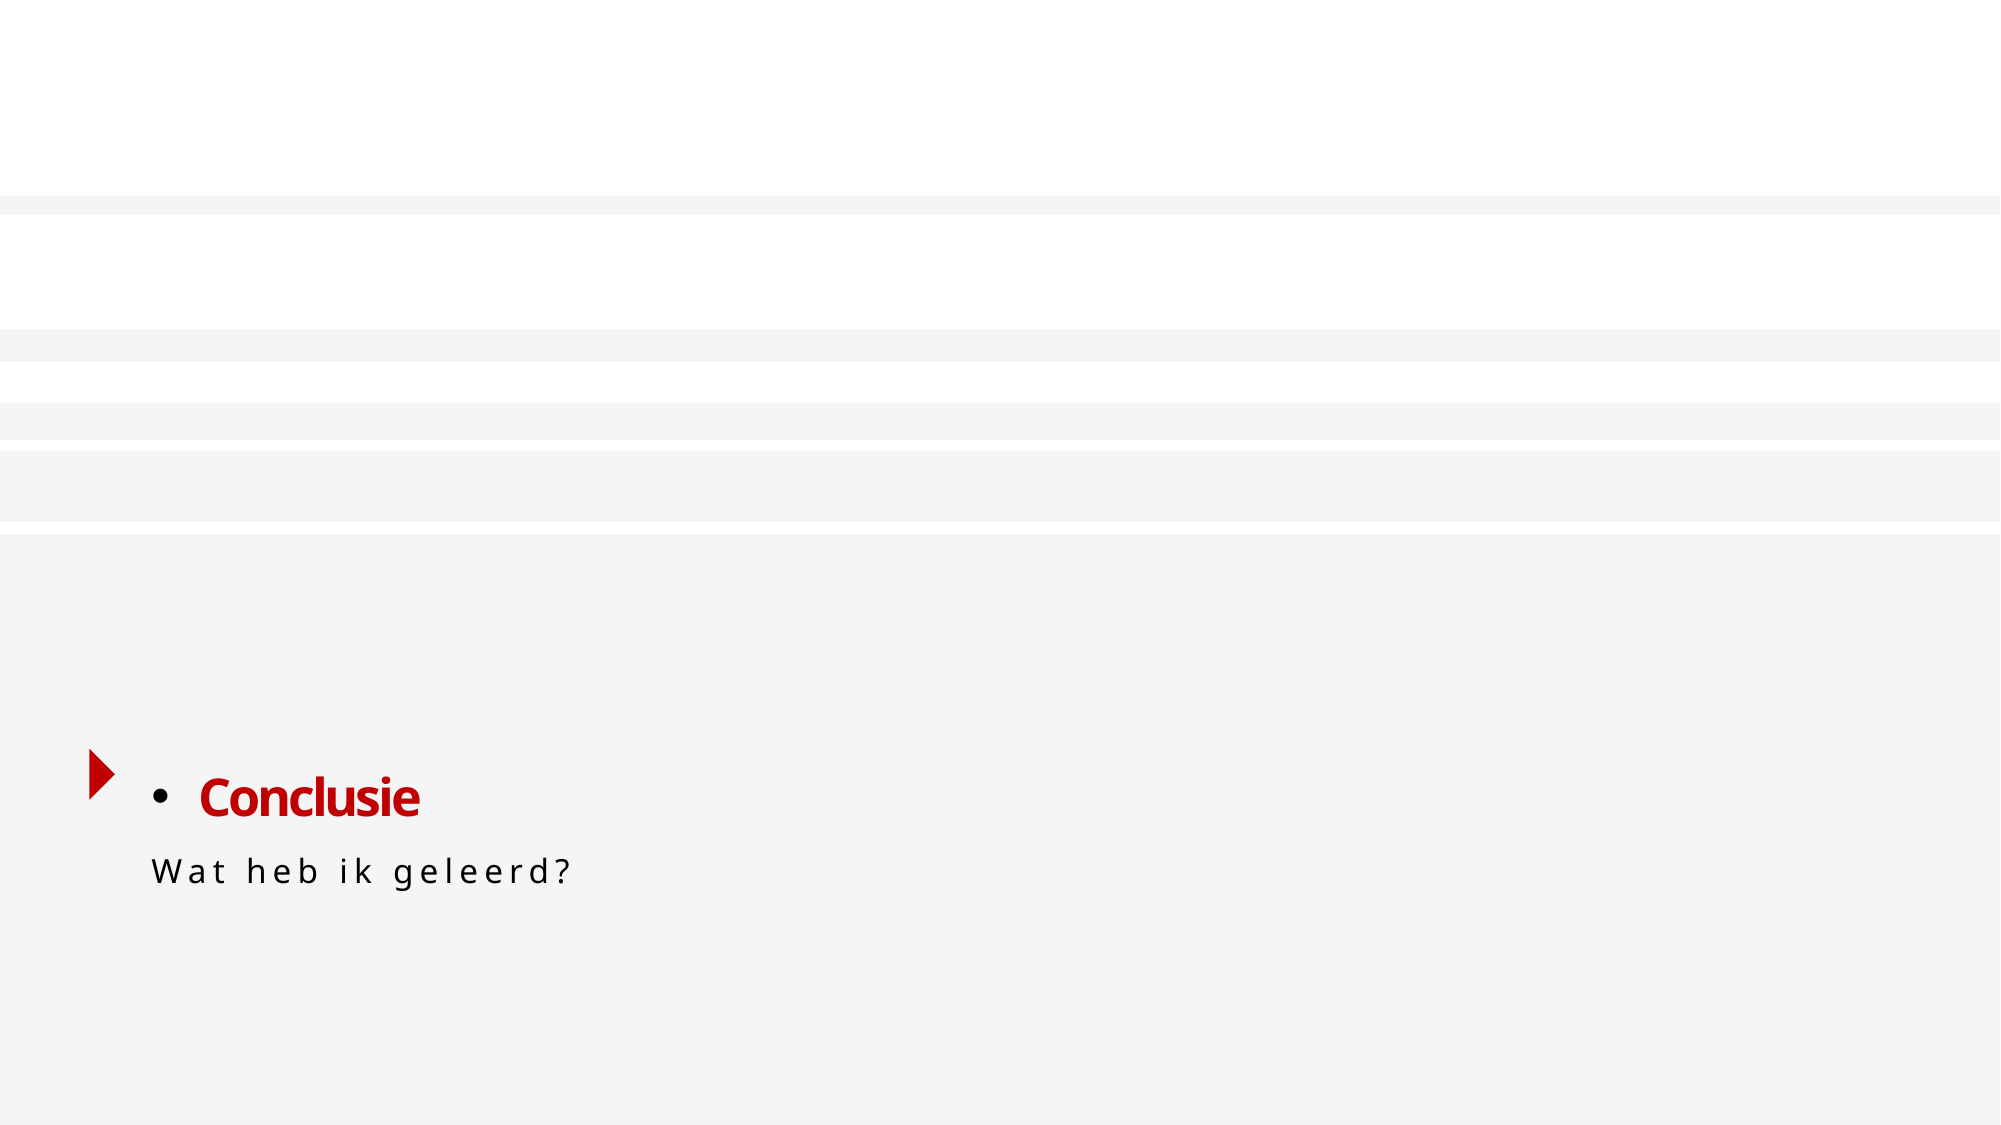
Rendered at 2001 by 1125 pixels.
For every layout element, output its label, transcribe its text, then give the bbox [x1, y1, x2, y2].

title Conclusie [136, 555, 1069, 835]
list Wat heb ik geleerd? [136, 847, 1069, 1025]
